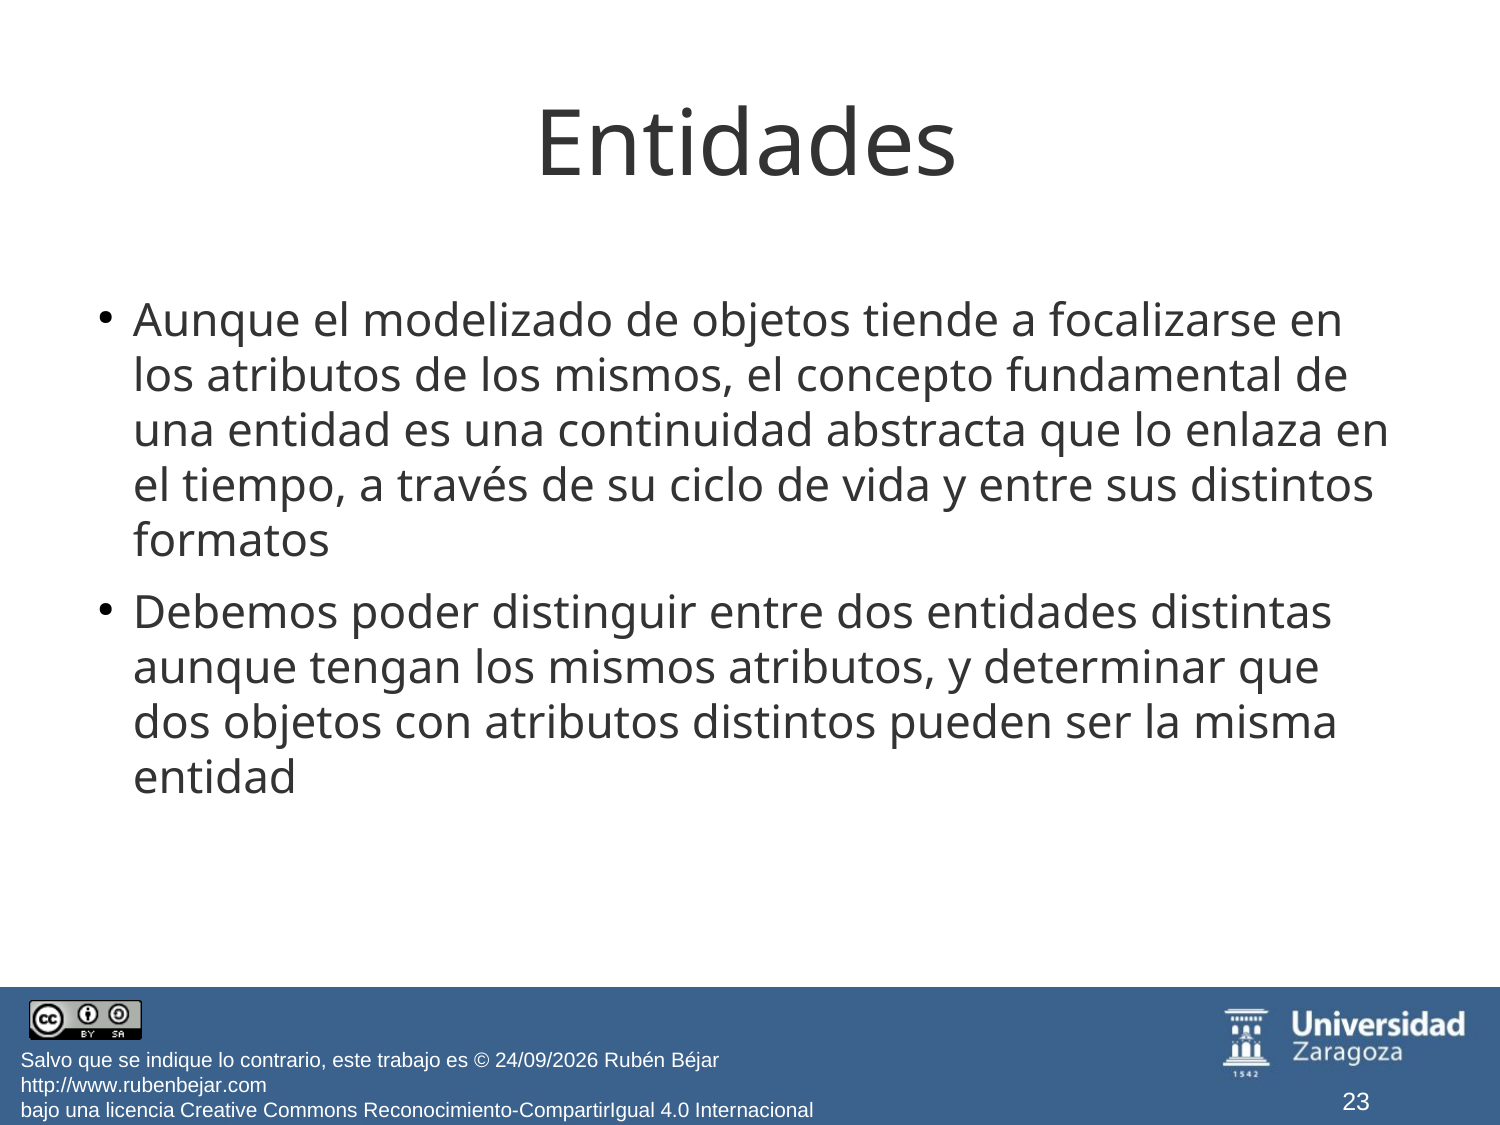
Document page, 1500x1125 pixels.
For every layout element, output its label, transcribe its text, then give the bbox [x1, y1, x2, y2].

list Aunque el modelizado de objetos tiende a focalizarse en los atributos de los mismos, el concepto fundamental de una entidad es una continuidad abstracta que lo enlaza en el tiempo, a través de su ciclo de vida y entre sus distintos formatos Debemos poder distinguir entre dos entidades distintas aunque tengan los mismos atributos, y determinar que dos objetos con atributos distintos pueden ser la misma entidad [82, 283, 1418, 957]
picture [0, 987, 1500, 1125]
title Entidades [74, 21, 1420, 257]
